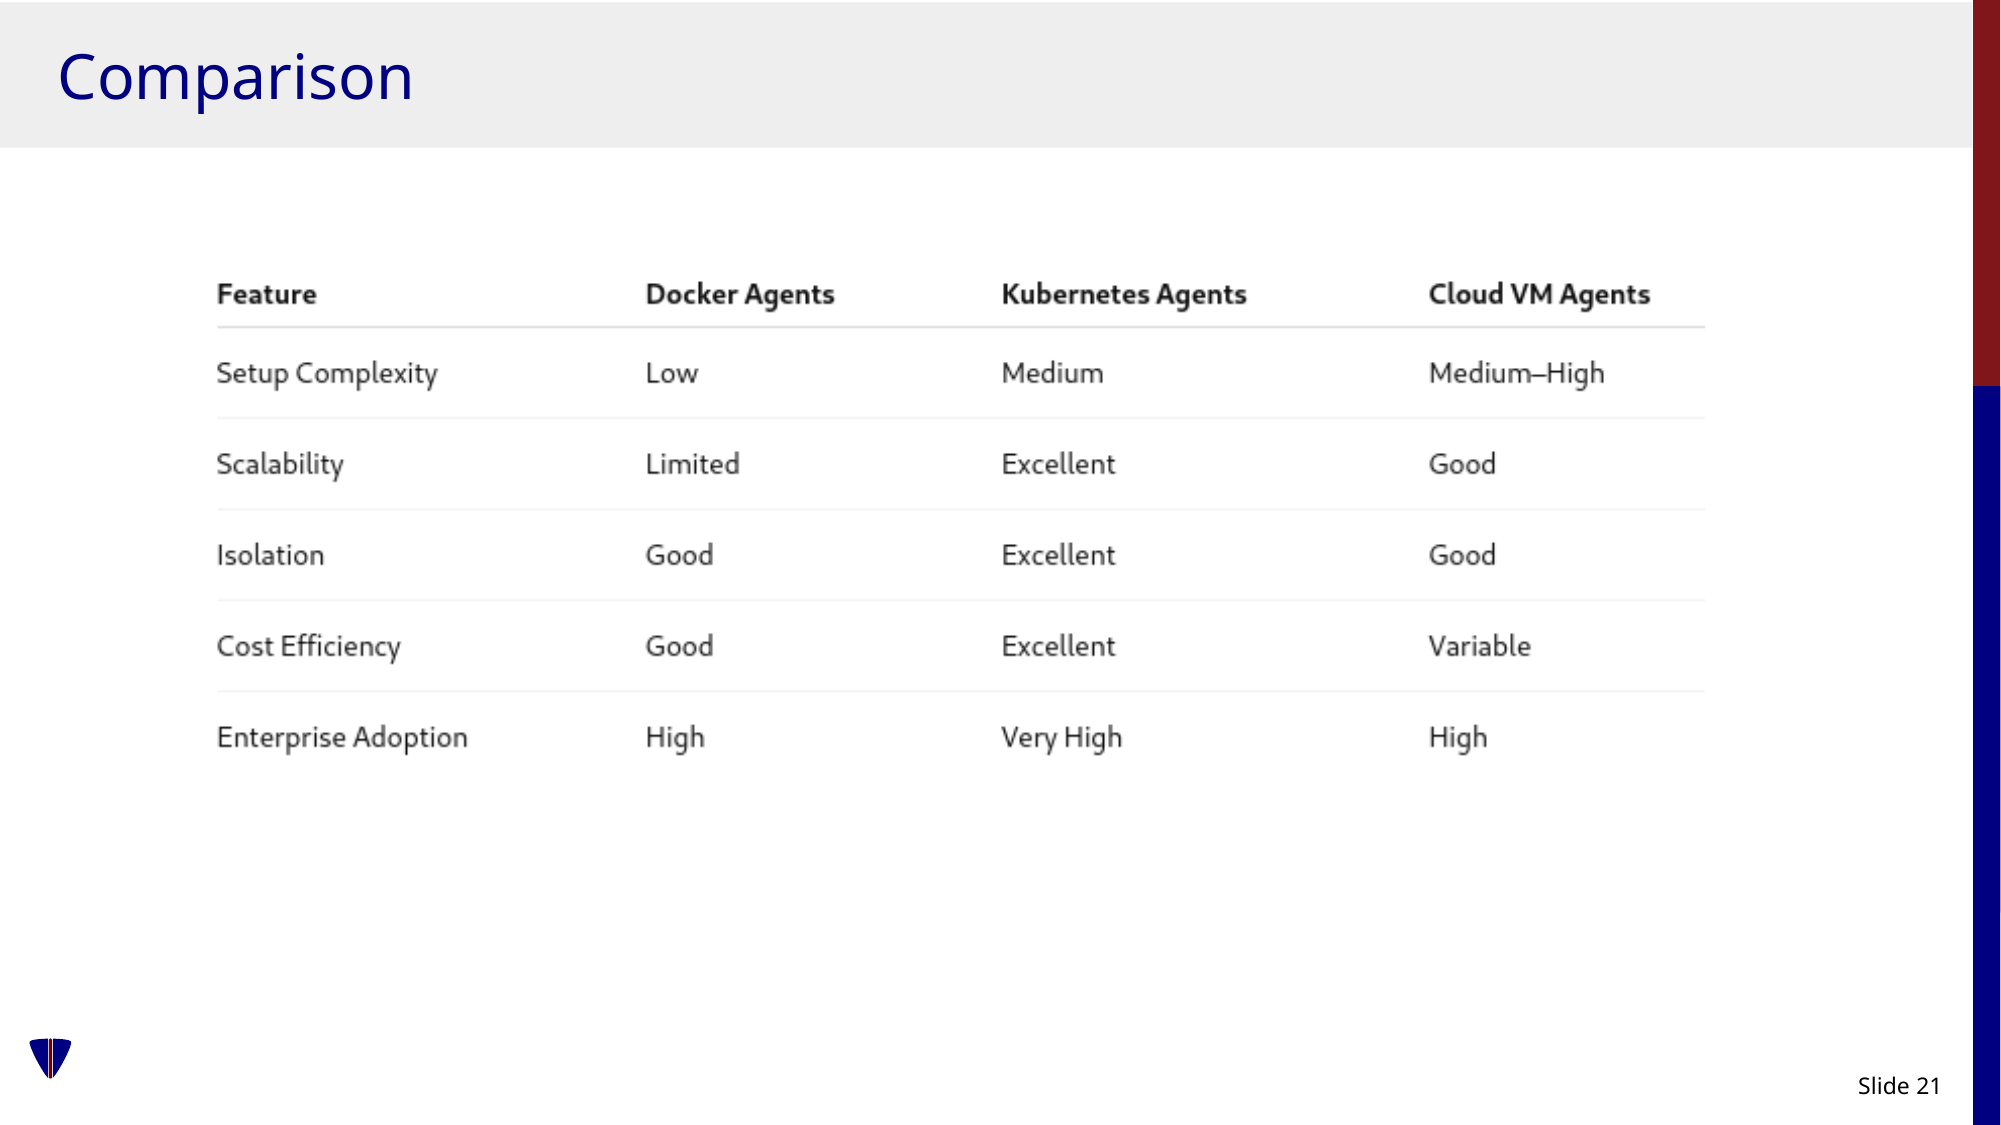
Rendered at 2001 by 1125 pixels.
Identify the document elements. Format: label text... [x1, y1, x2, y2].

picture [206, 274, 1705, 798]
title Comparison [0, 2, 1973, 148]
